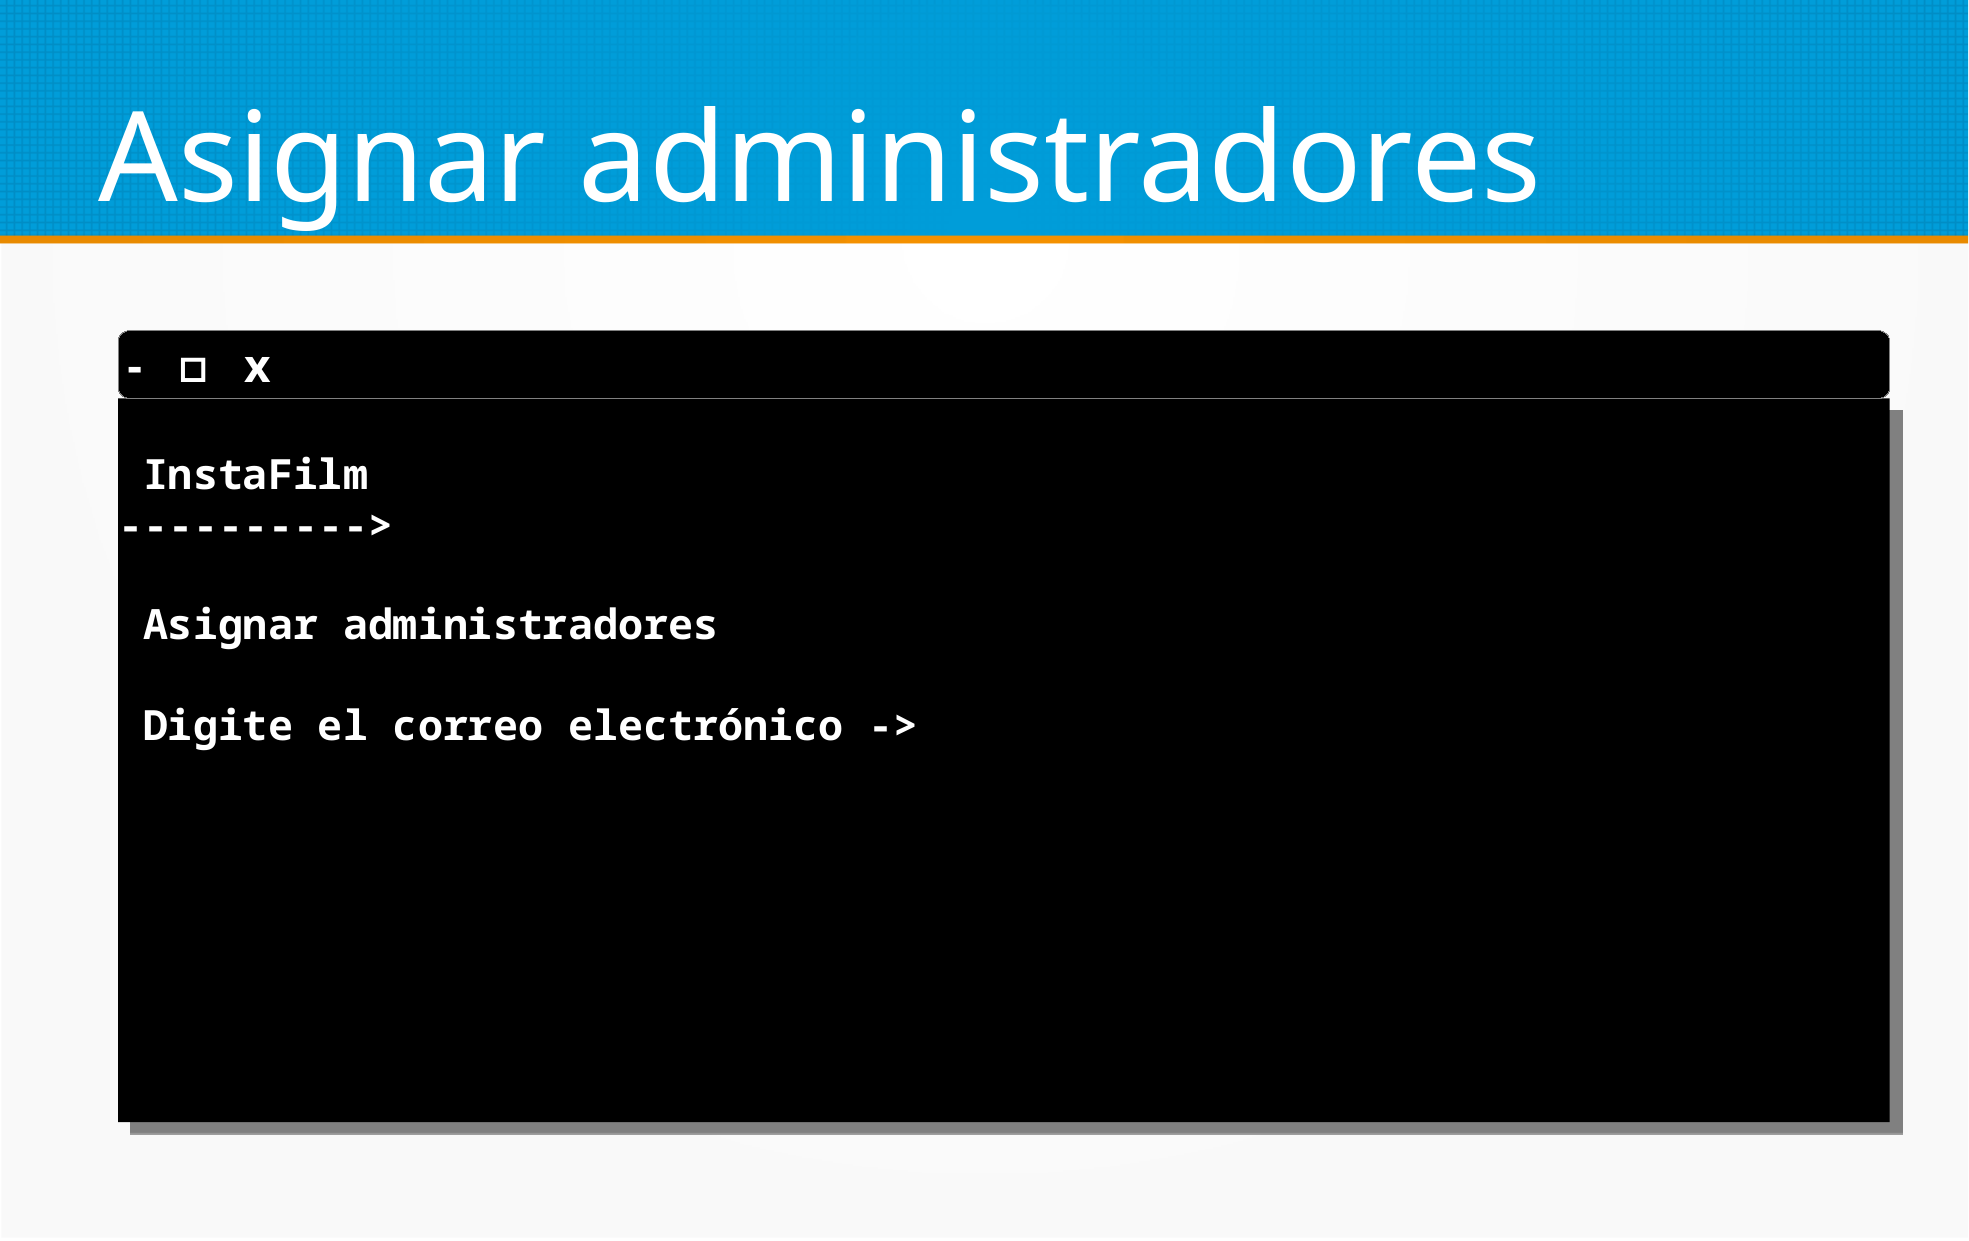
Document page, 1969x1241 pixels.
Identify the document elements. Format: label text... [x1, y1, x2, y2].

text_box - □ x [118, 330, 1890, 399]
text_box InstaFilm ----------> Asignar administradores Digite el correo electrónico -> [118, 398, 1890, 1123]
title Asignar administradores [98, 19, 1870, 227]
